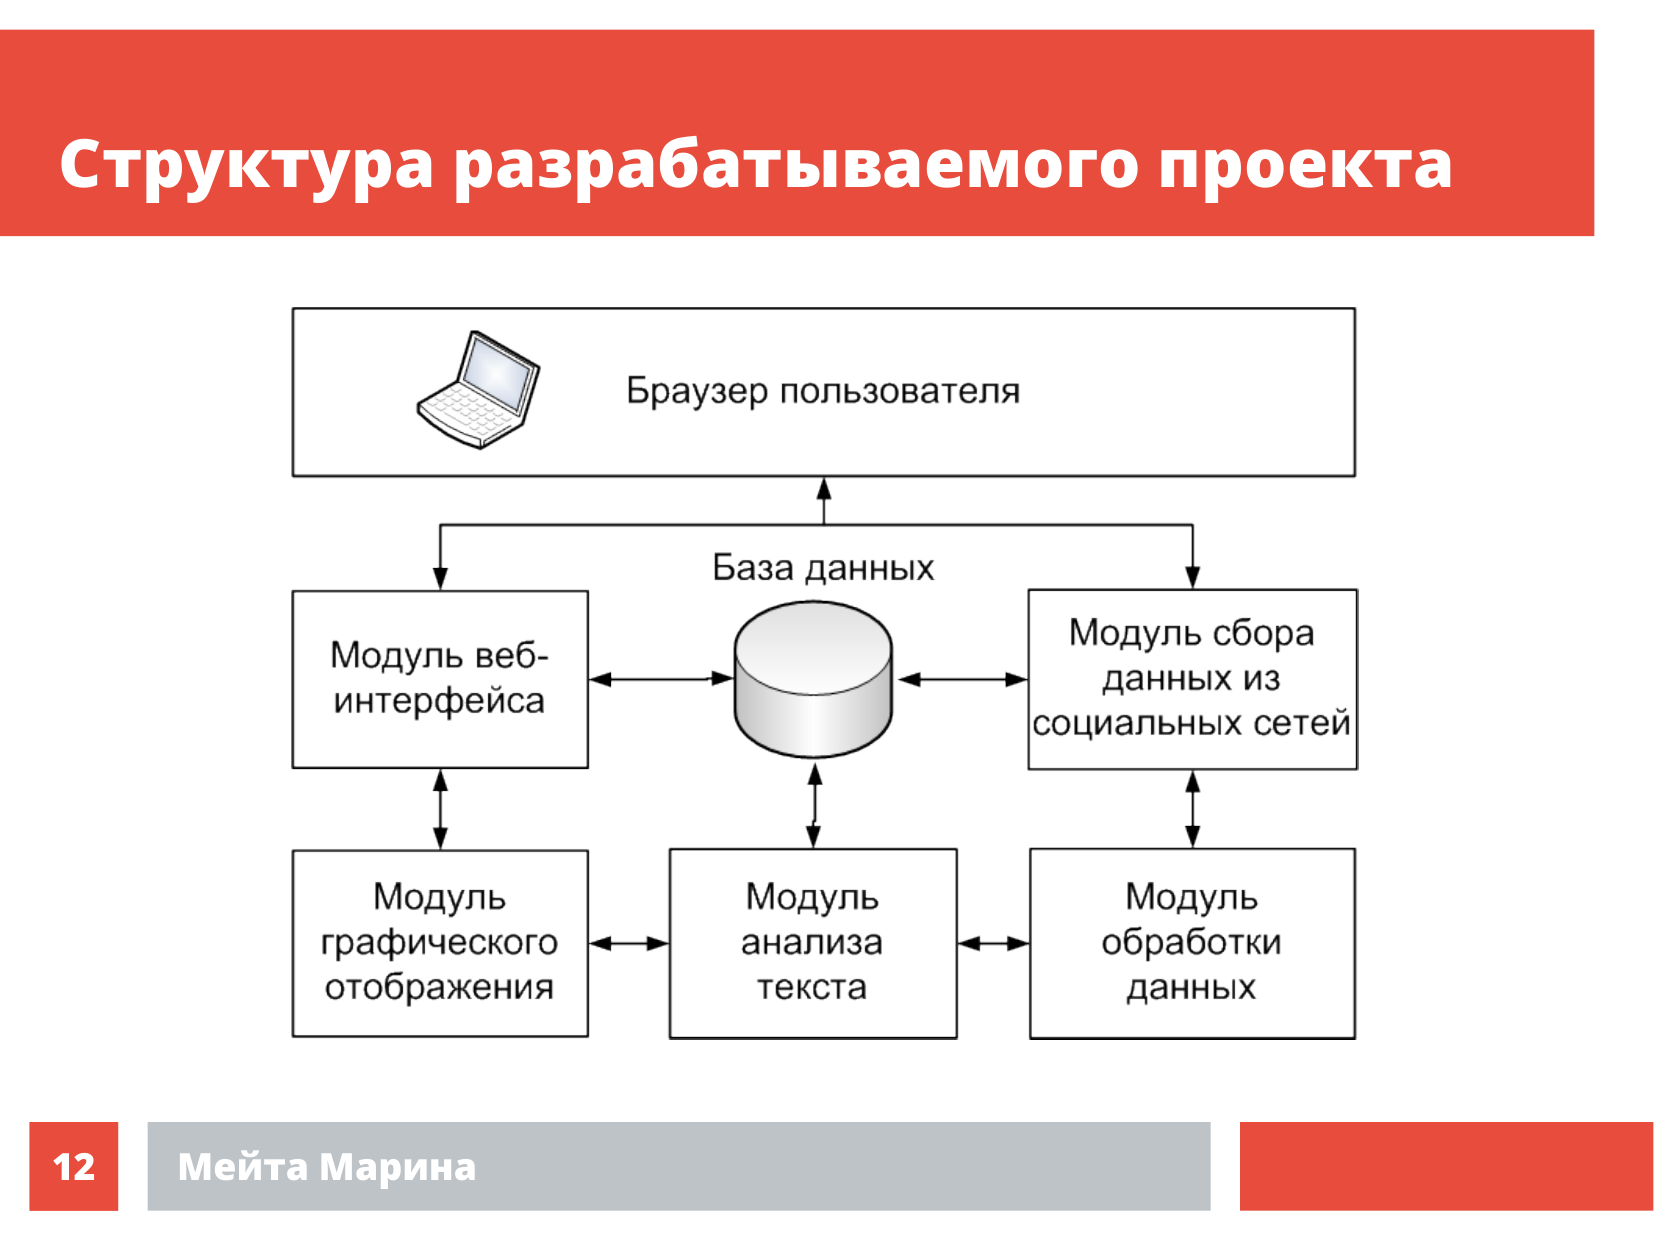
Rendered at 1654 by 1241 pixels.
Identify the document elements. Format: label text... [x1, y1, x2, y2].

picture [291, 307, 1359, 1040]
title Структура разрабатываемого проекта [59, 59, 1595, 207]
